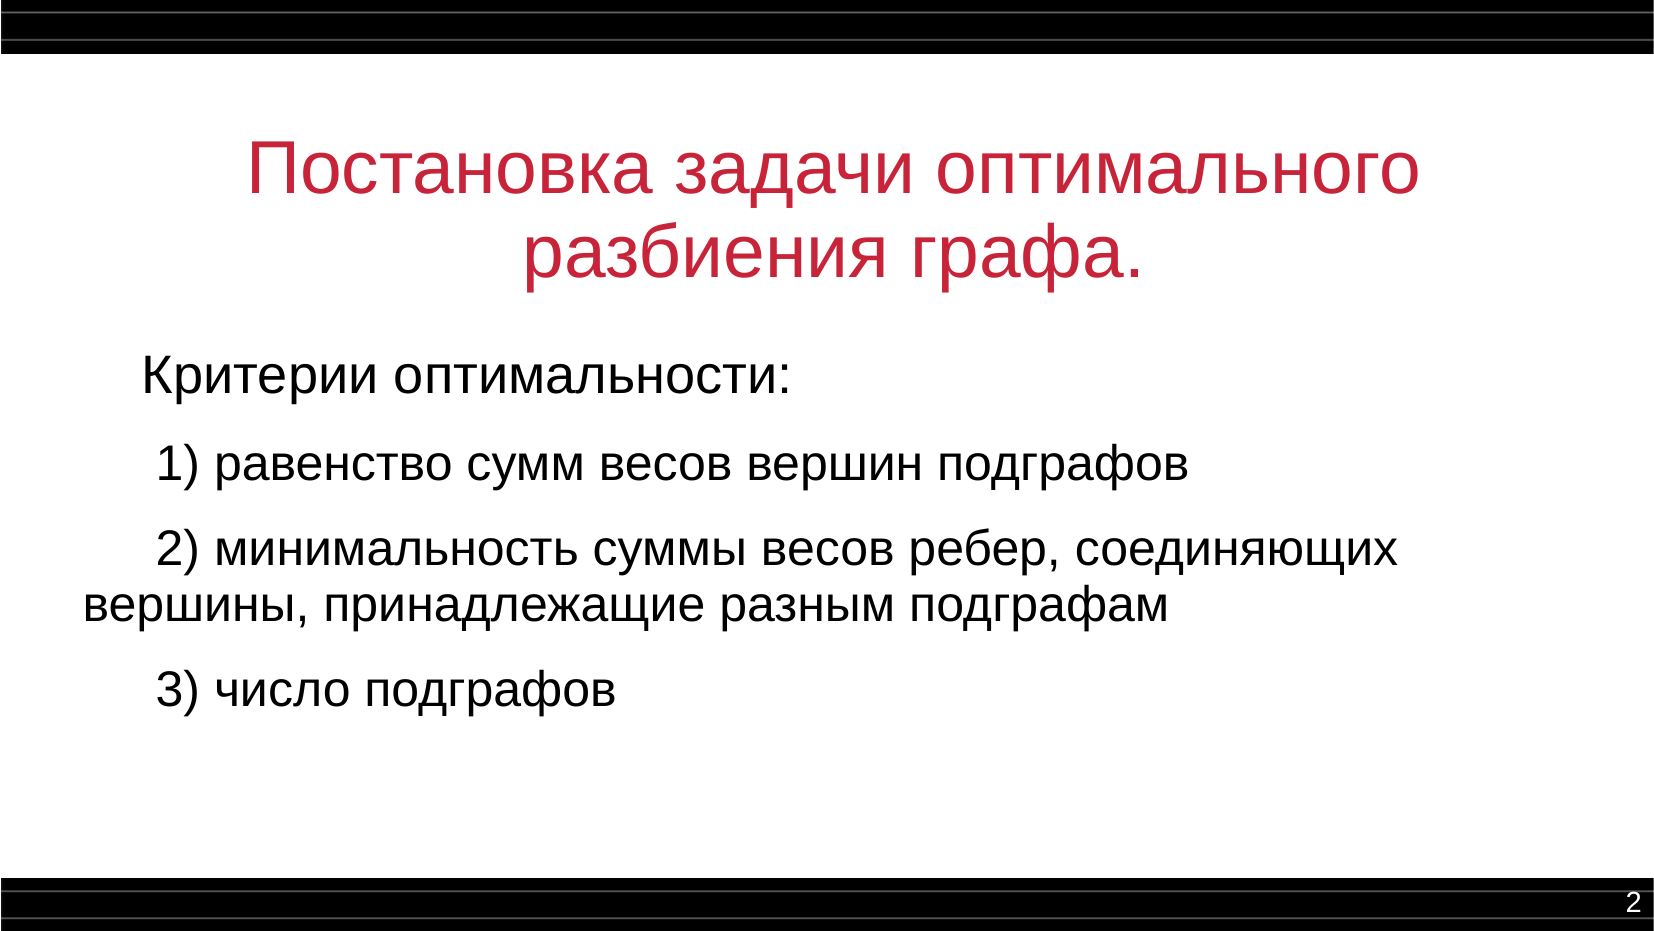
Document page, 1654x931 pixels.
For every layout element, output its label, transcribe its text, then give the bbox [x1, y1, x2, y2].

title Постановка задачи оптимального разбиения графа. [90, 23, 1579, 294]
picture [1, 0, 1654, 54]
picture [1, 878, 1654, 931]
list Критерии оптимальности: 1) равенство сумм весов вершин подграфов 2) минимальность суммы весов ребер, соединяющих вершины, принадлежащие разным подграфам 3) число подграфов [82, 345, 1571, 851]
